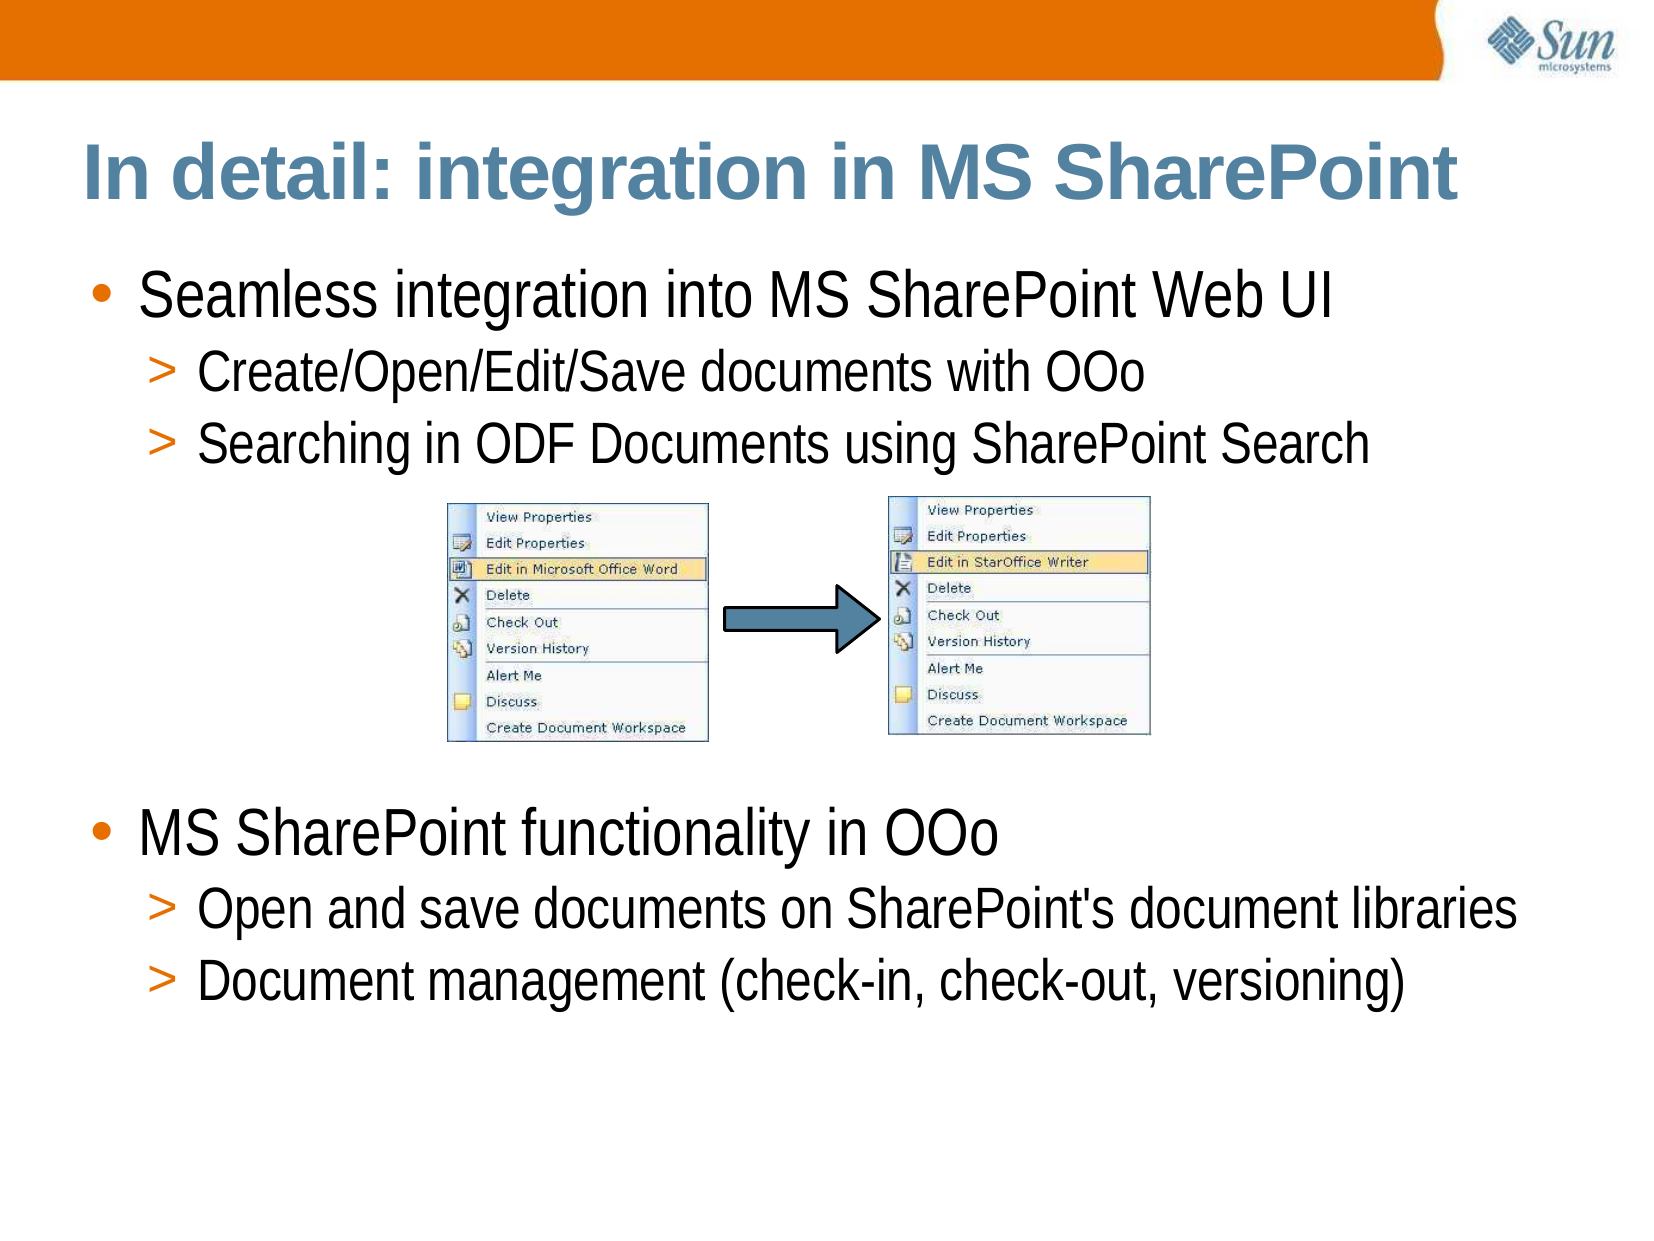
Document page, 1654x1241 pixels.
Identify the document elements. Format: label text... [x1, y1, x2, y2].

picture [447, 503, 709, 742]
list Seamless integration into MS SharePoint Web UI Create/Open/Edit/Save documents with OOo Searching in ODF Documents using SharePoint Search [71, 265, 1565, 591]
picture [888, 496, 1152, 736]
title In detail: integration in MS SharePoint [82, 135, 1585, 251]
list MS SharePoint functionality in OOo Open and save documents on SharePoint's document libraries Document management (check-in, check-out, versioning) [71, 803, 1625, 1055]
text_box [724, 585, 880, 653]
picture [0, 0, 1654, 83]
